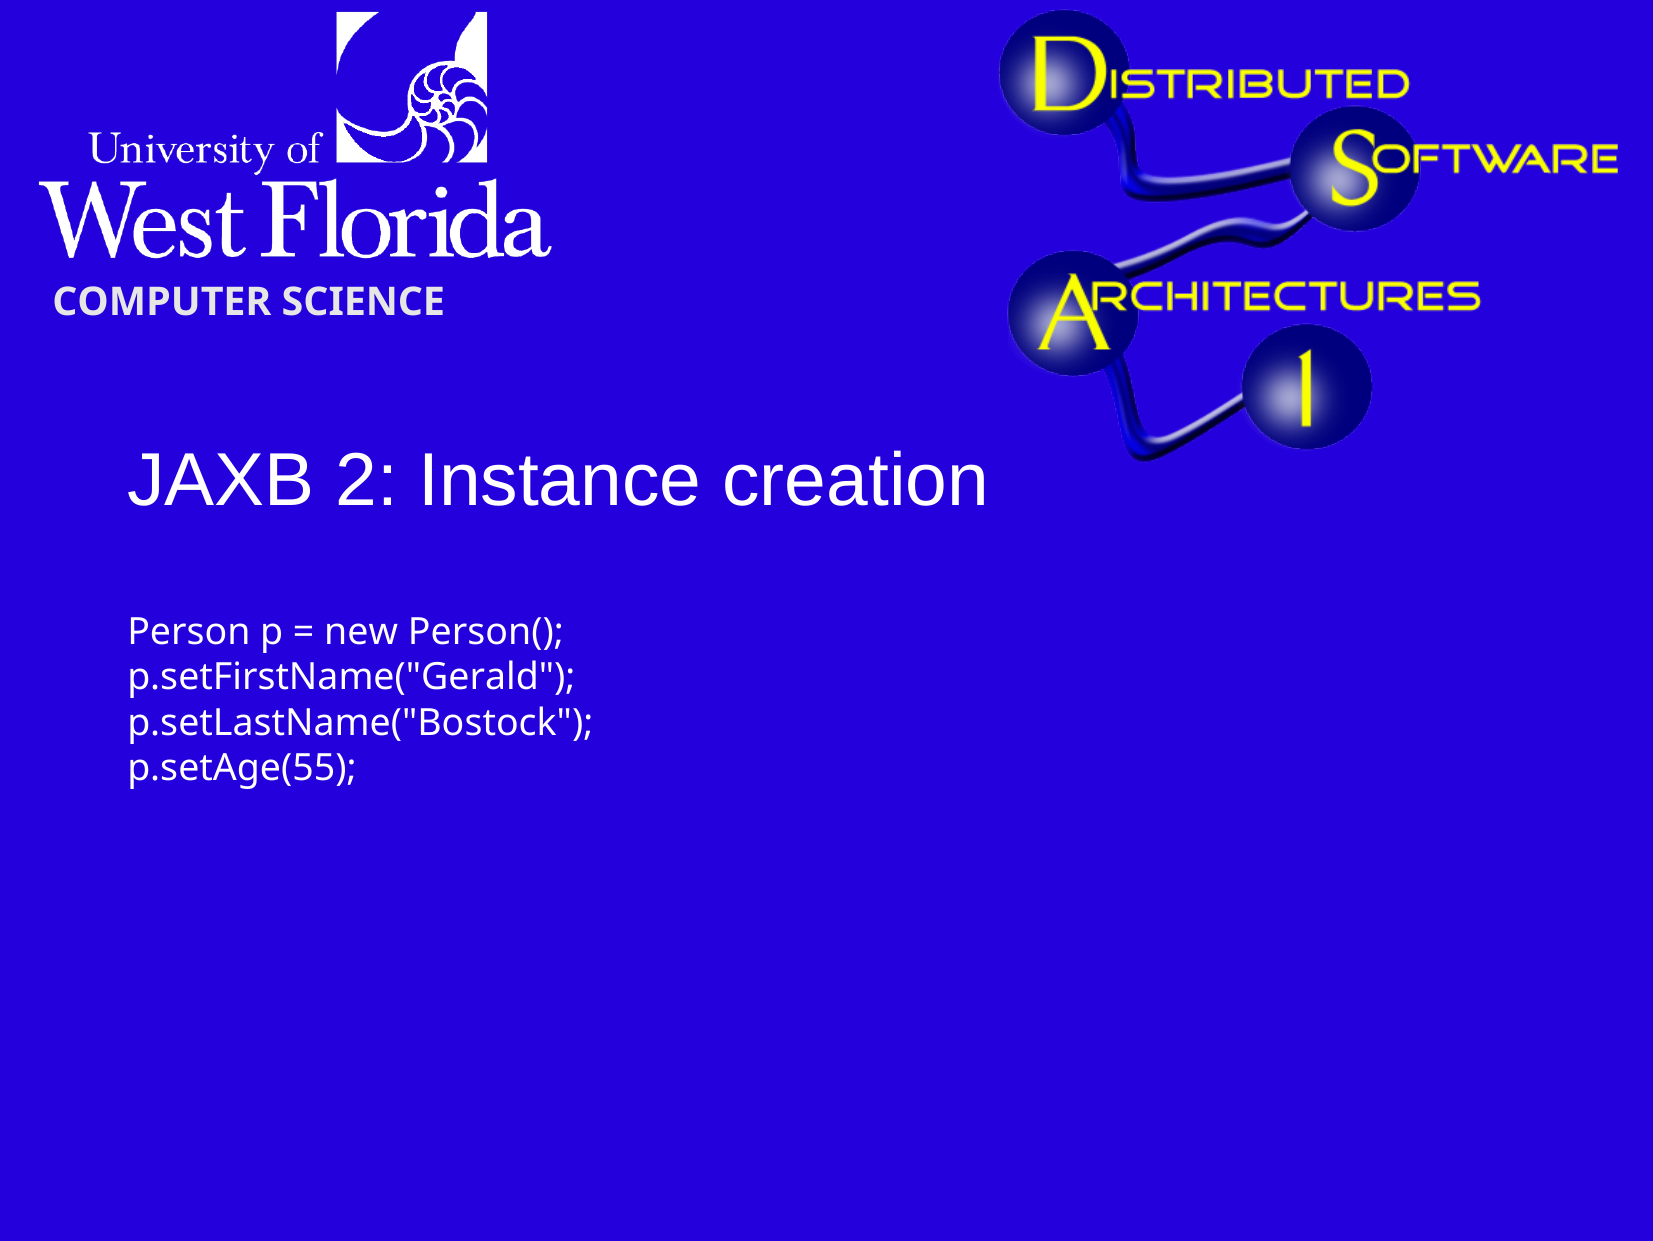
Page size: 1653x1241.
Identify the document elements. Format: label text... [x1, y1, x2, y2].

picture [910, 0, 1653, 506]
text_box COMPUTER SCIENCE [37, 262, 563, 333]
text_box JAXB 2: Instance creation Person p = new Person(); p.setFirstName("Gerald"); p.setLastName("Bostock"); p.setAge(55); [112, 426, 1388, 791]
picture [37, 0, 559, 262]
